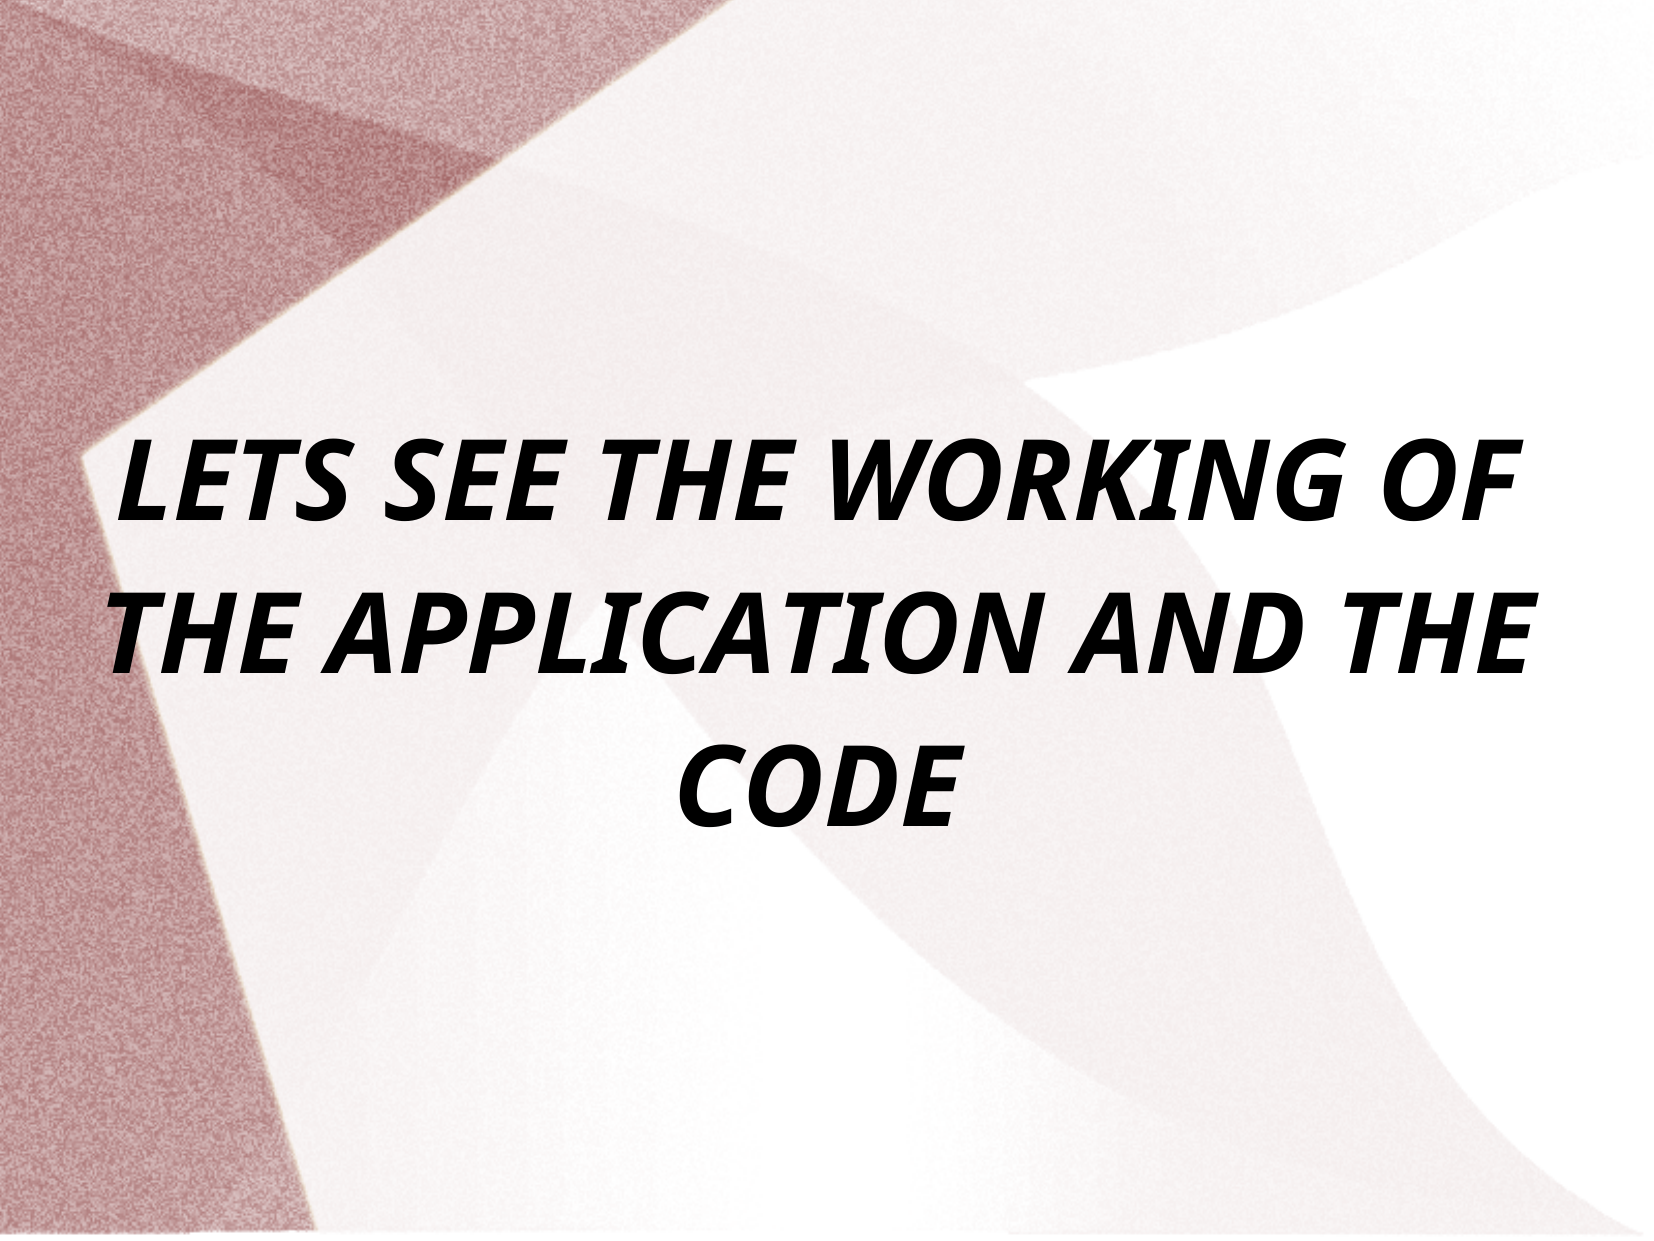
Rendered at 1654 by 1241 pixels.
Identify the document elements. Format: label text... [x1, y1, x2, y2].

subtitle LETS SEE THE WORKING OF THE APPLICATION AND THE CODE [29, 49, 1607, 1211]
picture [0, 0, 1654, 1241]
